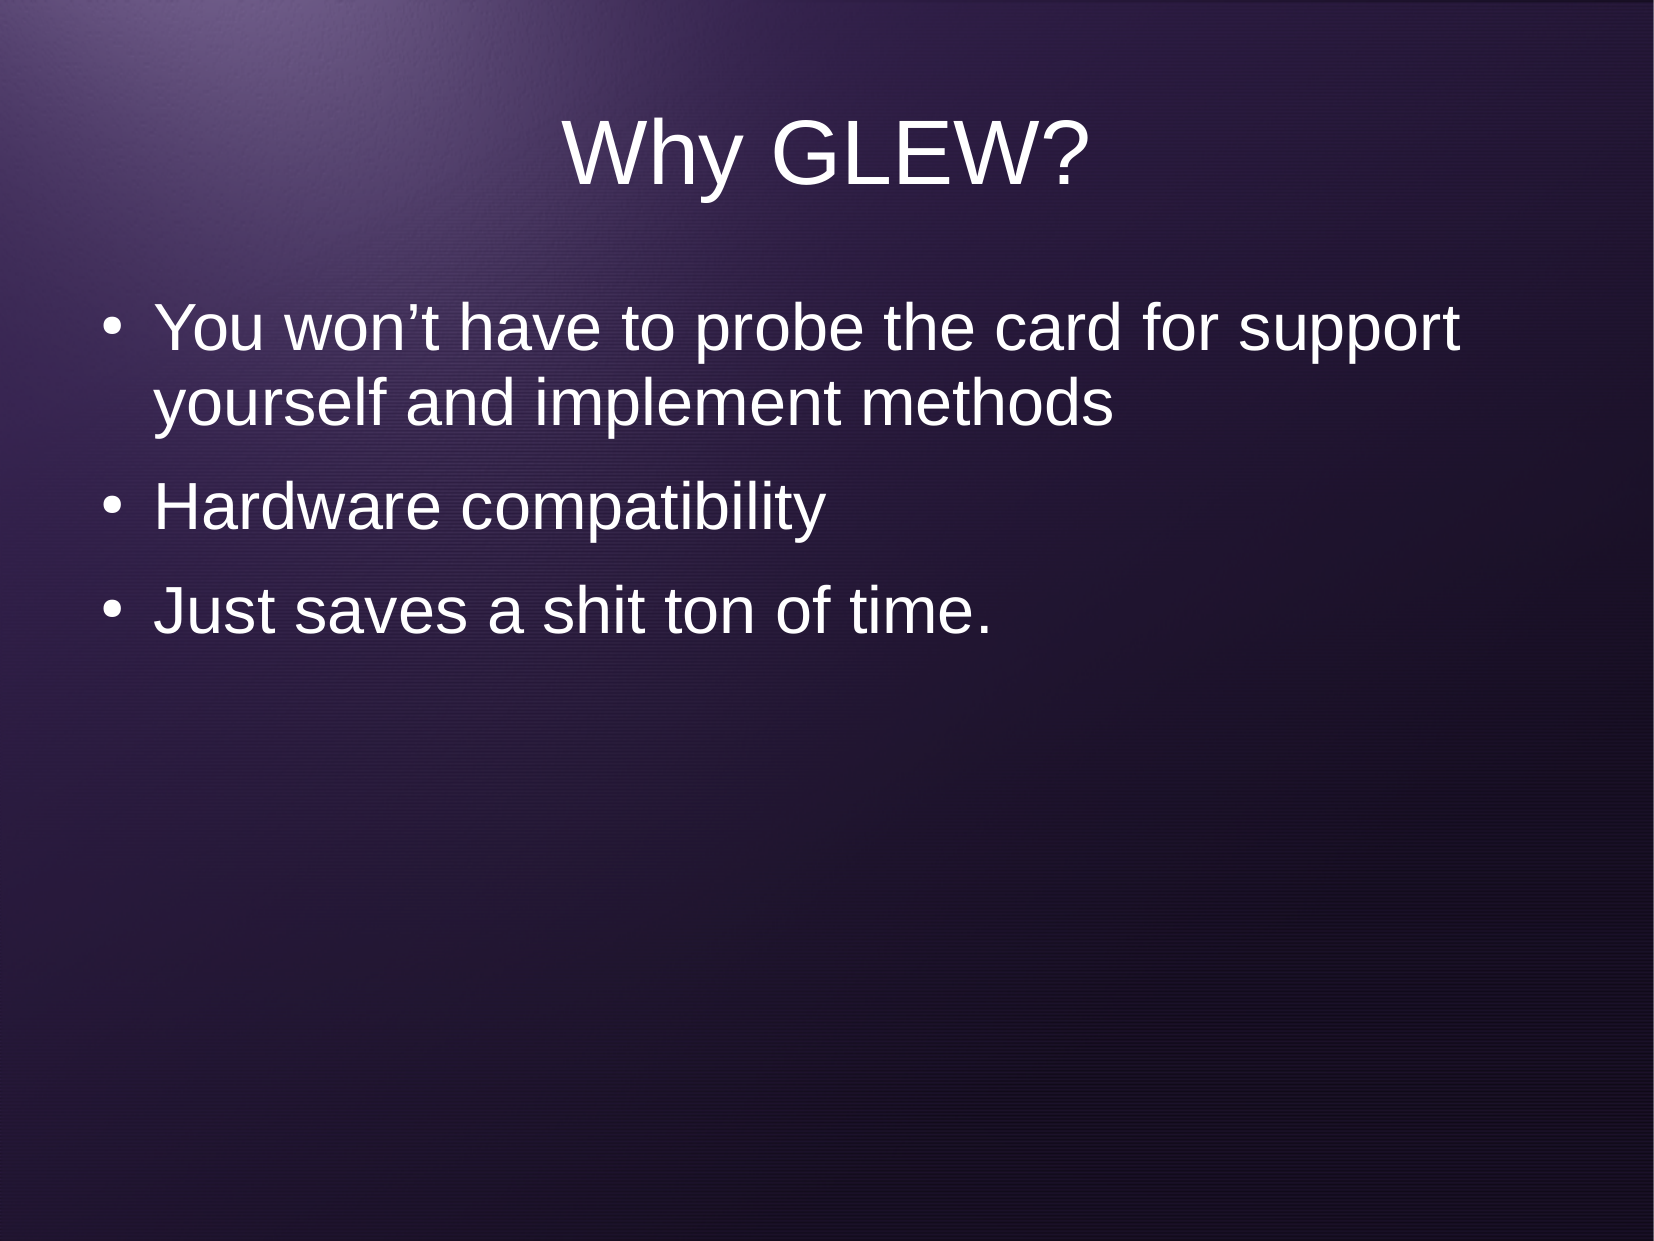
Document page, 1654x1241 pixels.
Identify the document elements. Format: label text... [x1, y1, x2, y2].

list You won’t have to probe the card for support yourself and implement methods Hardware compatibility Just saves a shit ton of time. [82, 290, 1571, 1010]
picture [0, 0, 1654, 1241]
title Why GLEW? [82, 49, 1571, 257]
